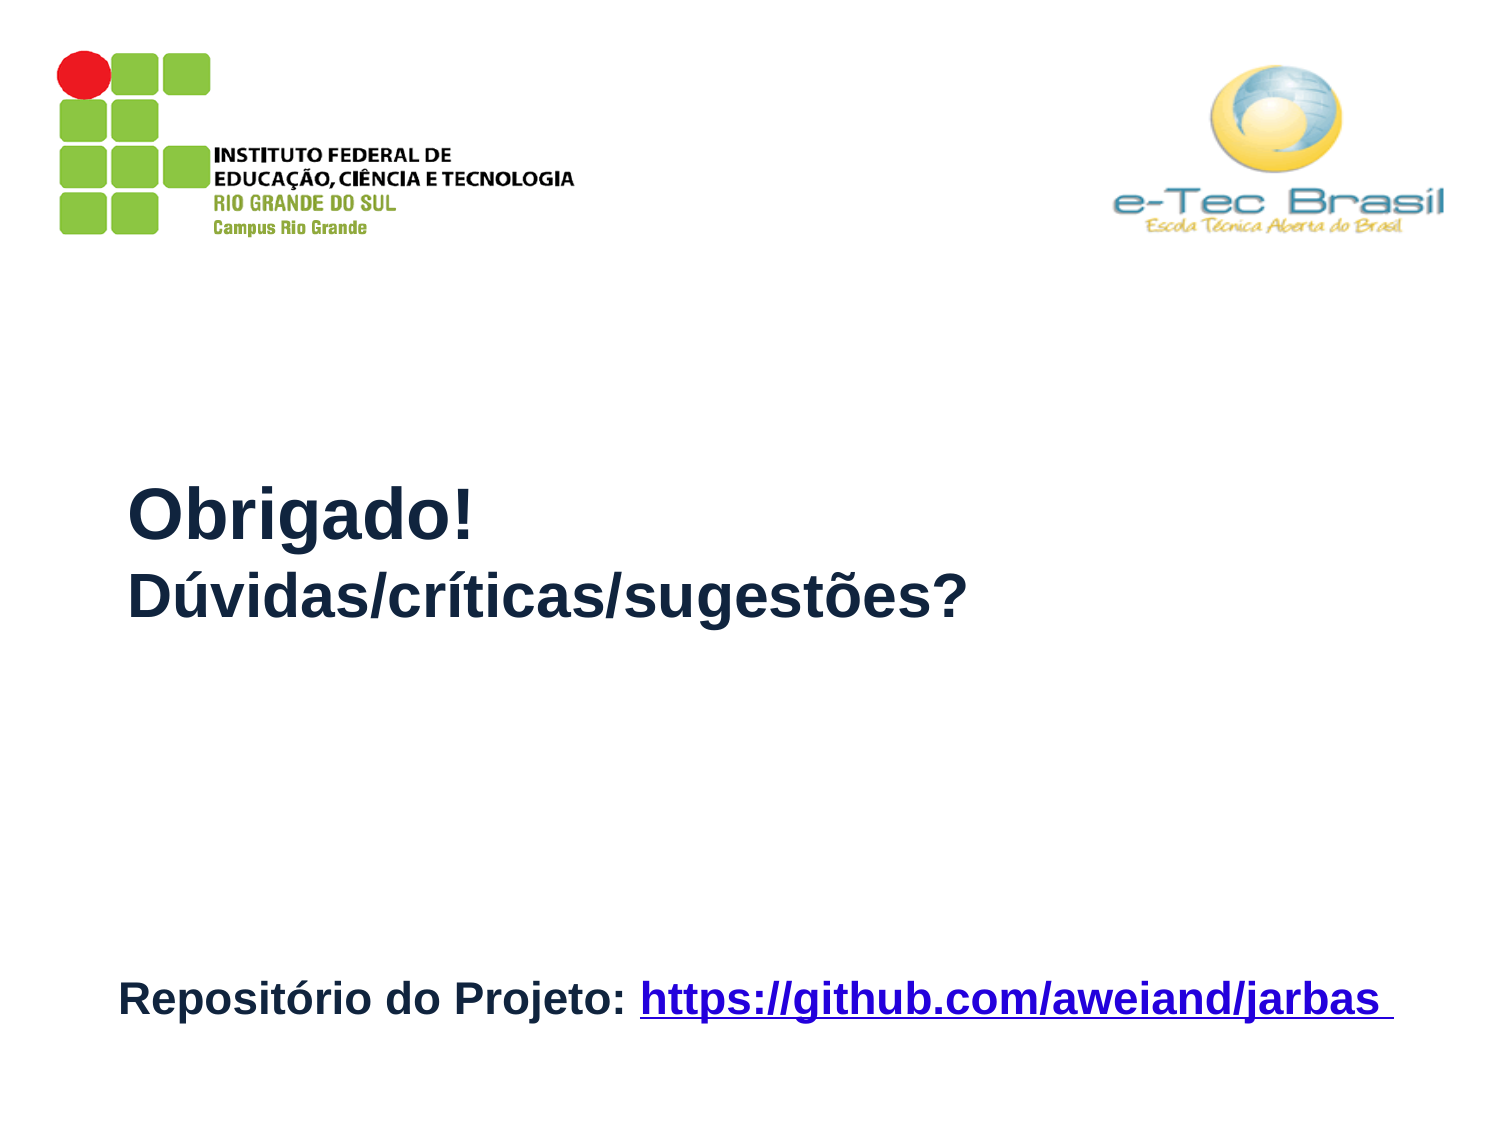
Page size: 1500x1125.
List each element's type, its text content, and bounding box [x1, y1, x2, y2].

picture [17, 30, 609, 258]
title Obrigado! Dúvidas/críticas/sugestões? [112, 392, 1388, 705]
title Repositório do Projeto: https://github.com/aweiand/jarbas [59, 933, 1453, 1059]
picture [1104, 54, 1449, 249]
